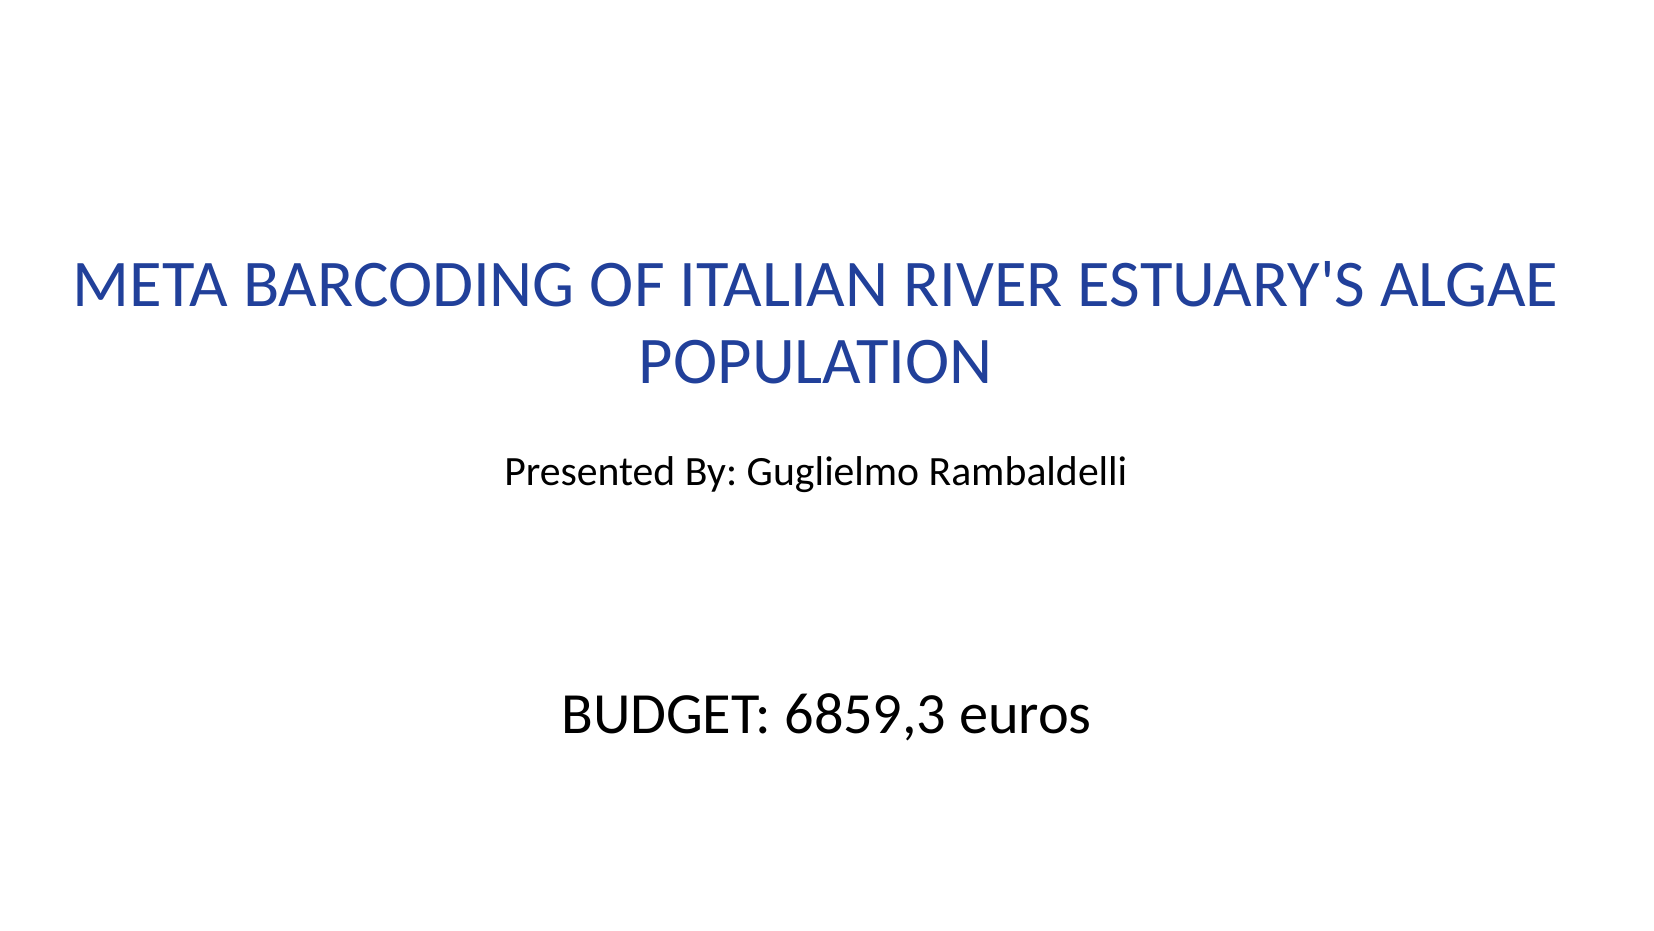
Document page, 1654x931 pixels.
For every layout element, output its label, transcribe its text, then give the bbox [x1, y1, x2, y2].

title META BARCODING OF ITALIAN RIVER ESTUARY'S ALGAE POPULATION Presented By: Guglielmo Rambaldelli [71, 105, 1561, 638]
subtitle BUDGET: 6859,3 euros [82, 667, 1571, 899]
